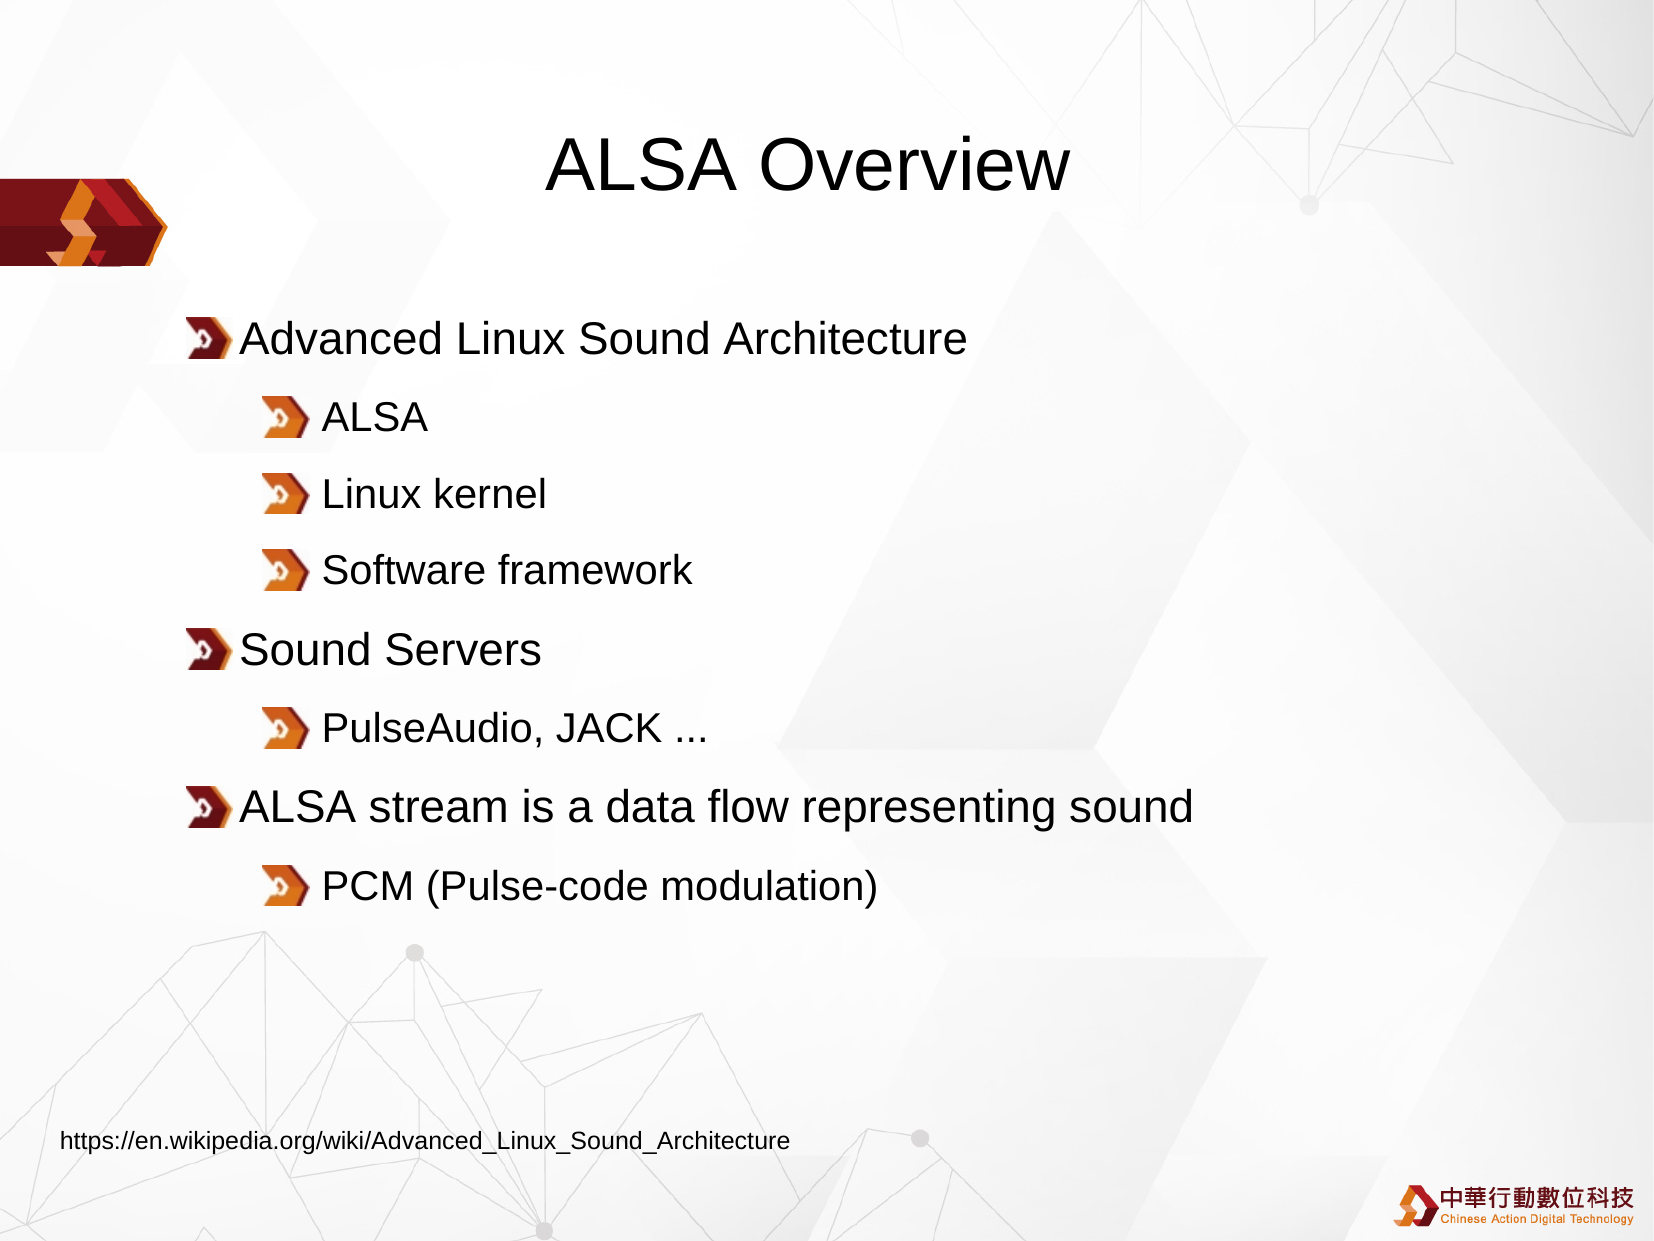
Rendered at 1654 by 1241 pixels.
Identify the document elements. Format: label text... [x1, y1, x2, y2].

list Advanced Linux Sound Architecture ALSA Linux kernel Software framework Sound Servers PulseAudio, JACK ... ALSA stream is a data flow representing sound PCM (Pulse-code modulation) [168, 312, 1369, 1032]
text_box https://en.wikipedia.org/wiki/Advanced_Linux_Sound_Architecture [45, 1119, 841, 1196]
title ALSA Overview [545, 80, 1299, 249]
picture [0, 0, 1654, 1241]
